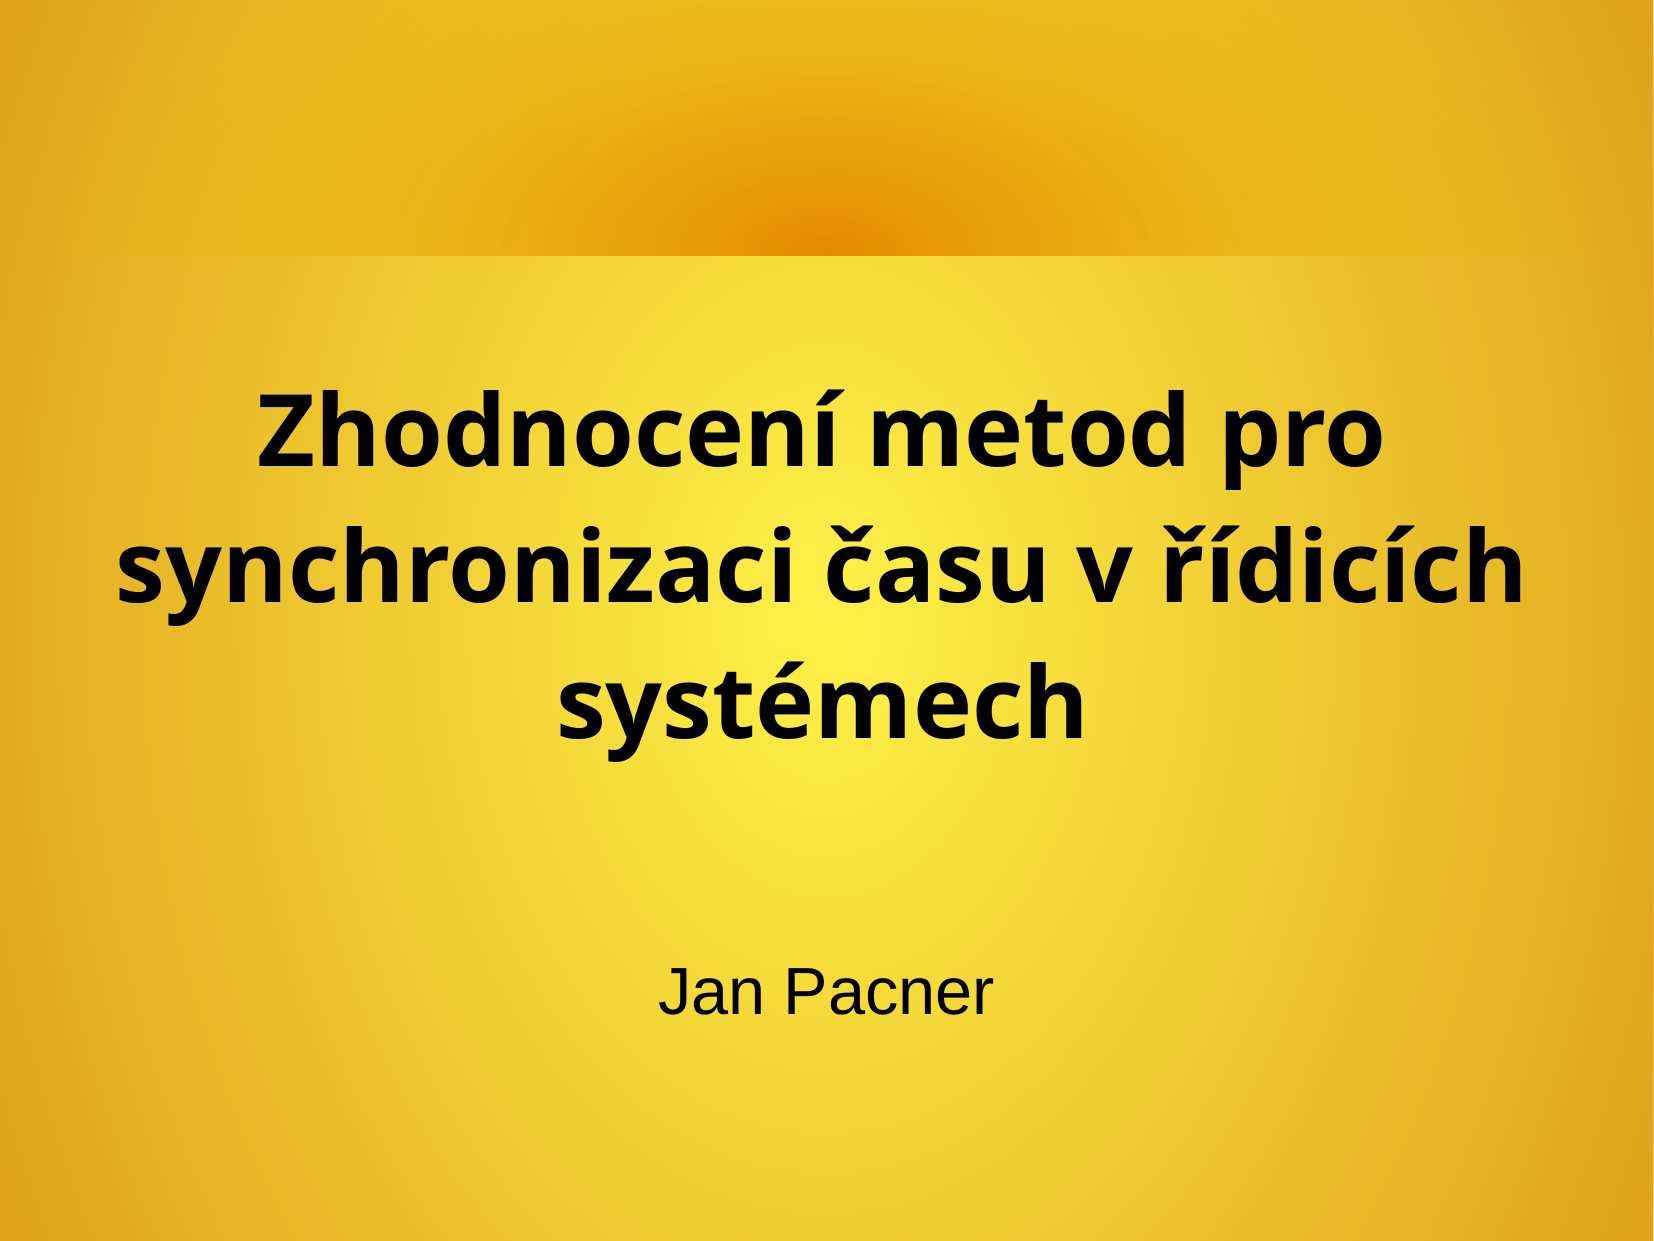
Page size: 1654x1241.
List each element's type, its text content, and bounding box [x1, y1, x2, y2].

subtitle Jan Pacner [134, 897, 1519, 1086]
title Zhodnocení metod pro synchronizaci času v řídicích systémech [78, 371, 1567, 756]
